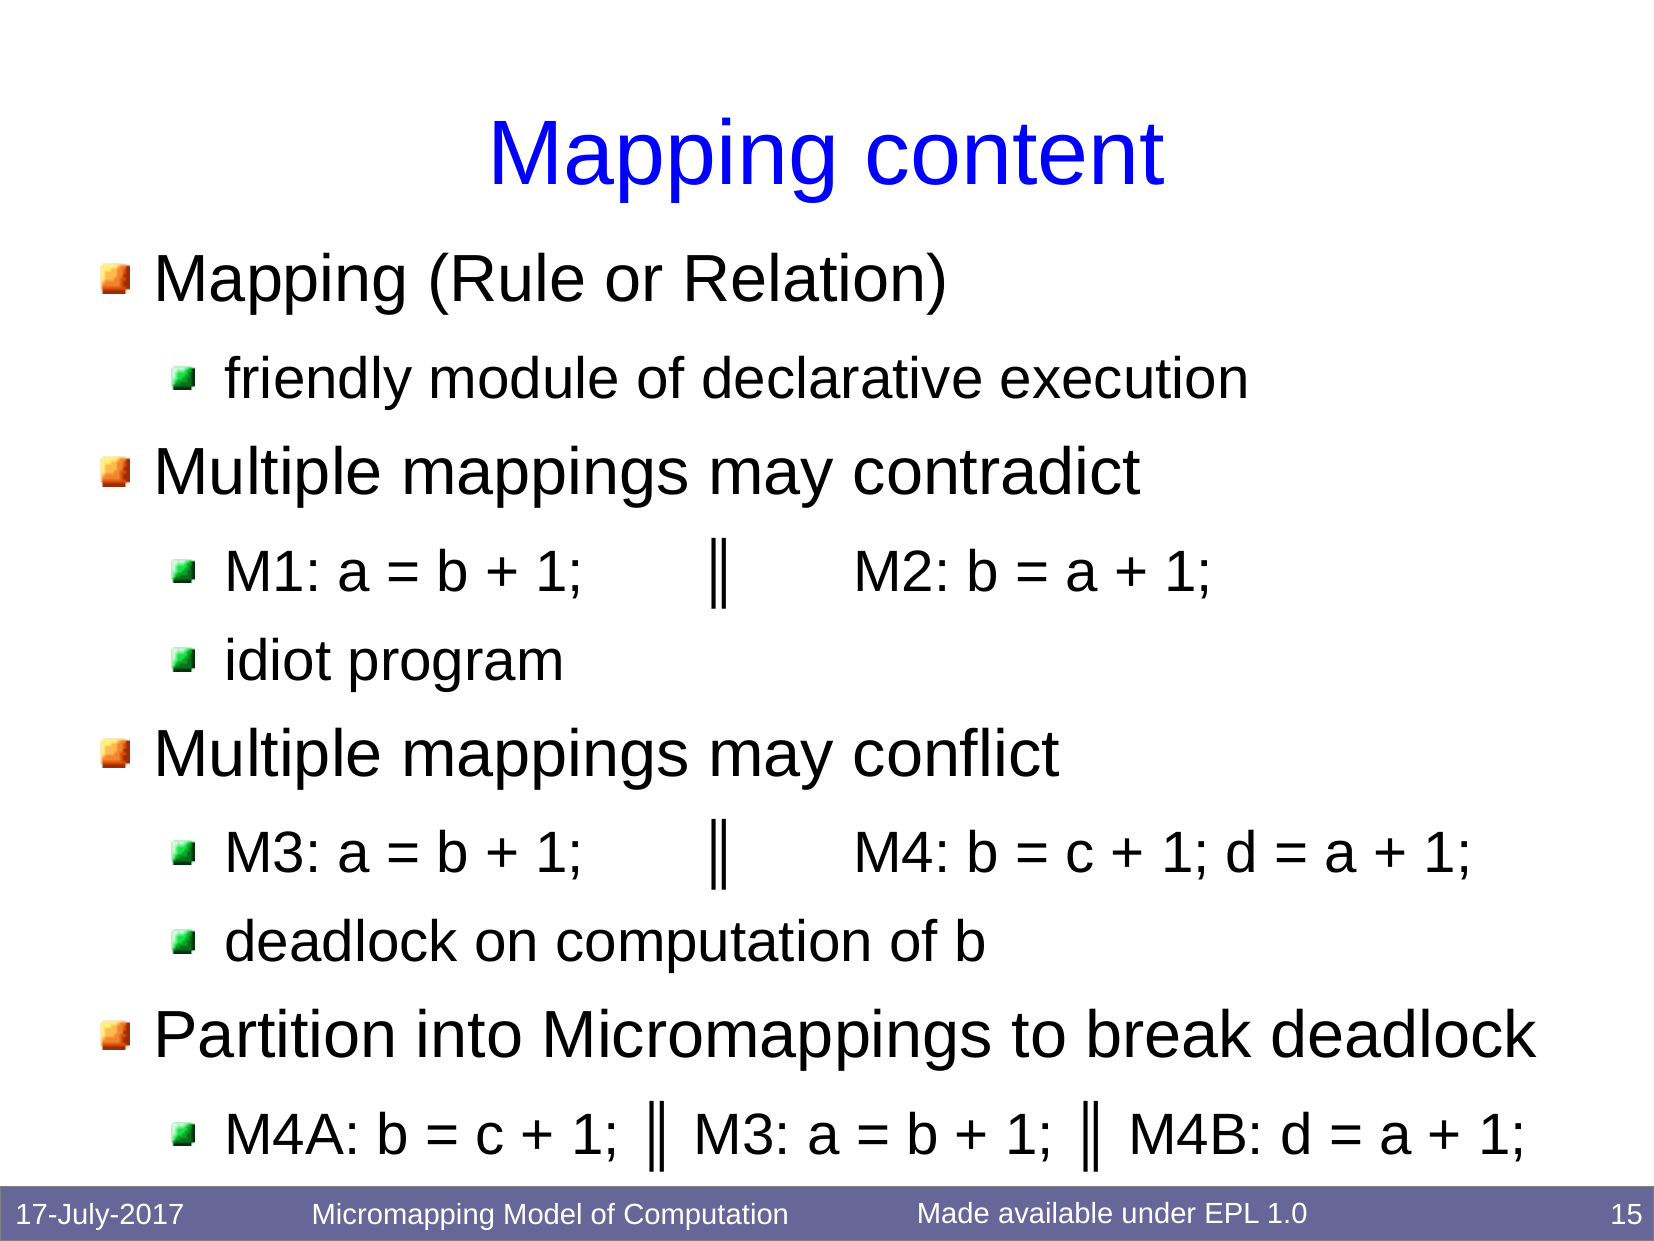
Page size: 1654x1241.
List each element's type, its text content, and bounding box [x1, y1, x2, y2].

title Mapping content [82, 49, 1571, 241]
list Mapping (Rule or Relation) friendly module of declarative execution Multiple mappings may contradict M1: a = b + 1; ║ M2: b = a + 1; idiot program Multiple mappings may conflict M3: a = b + 1; ║ M4: b = c + 1; d = a + 1; deadlock on computation of b Partition into Micromappings to break deadlock M4A: b = c + 1; ║ M3: a = b + 1; ║ M4B: d = a + 1; [82, 241, 1571, 1166]
